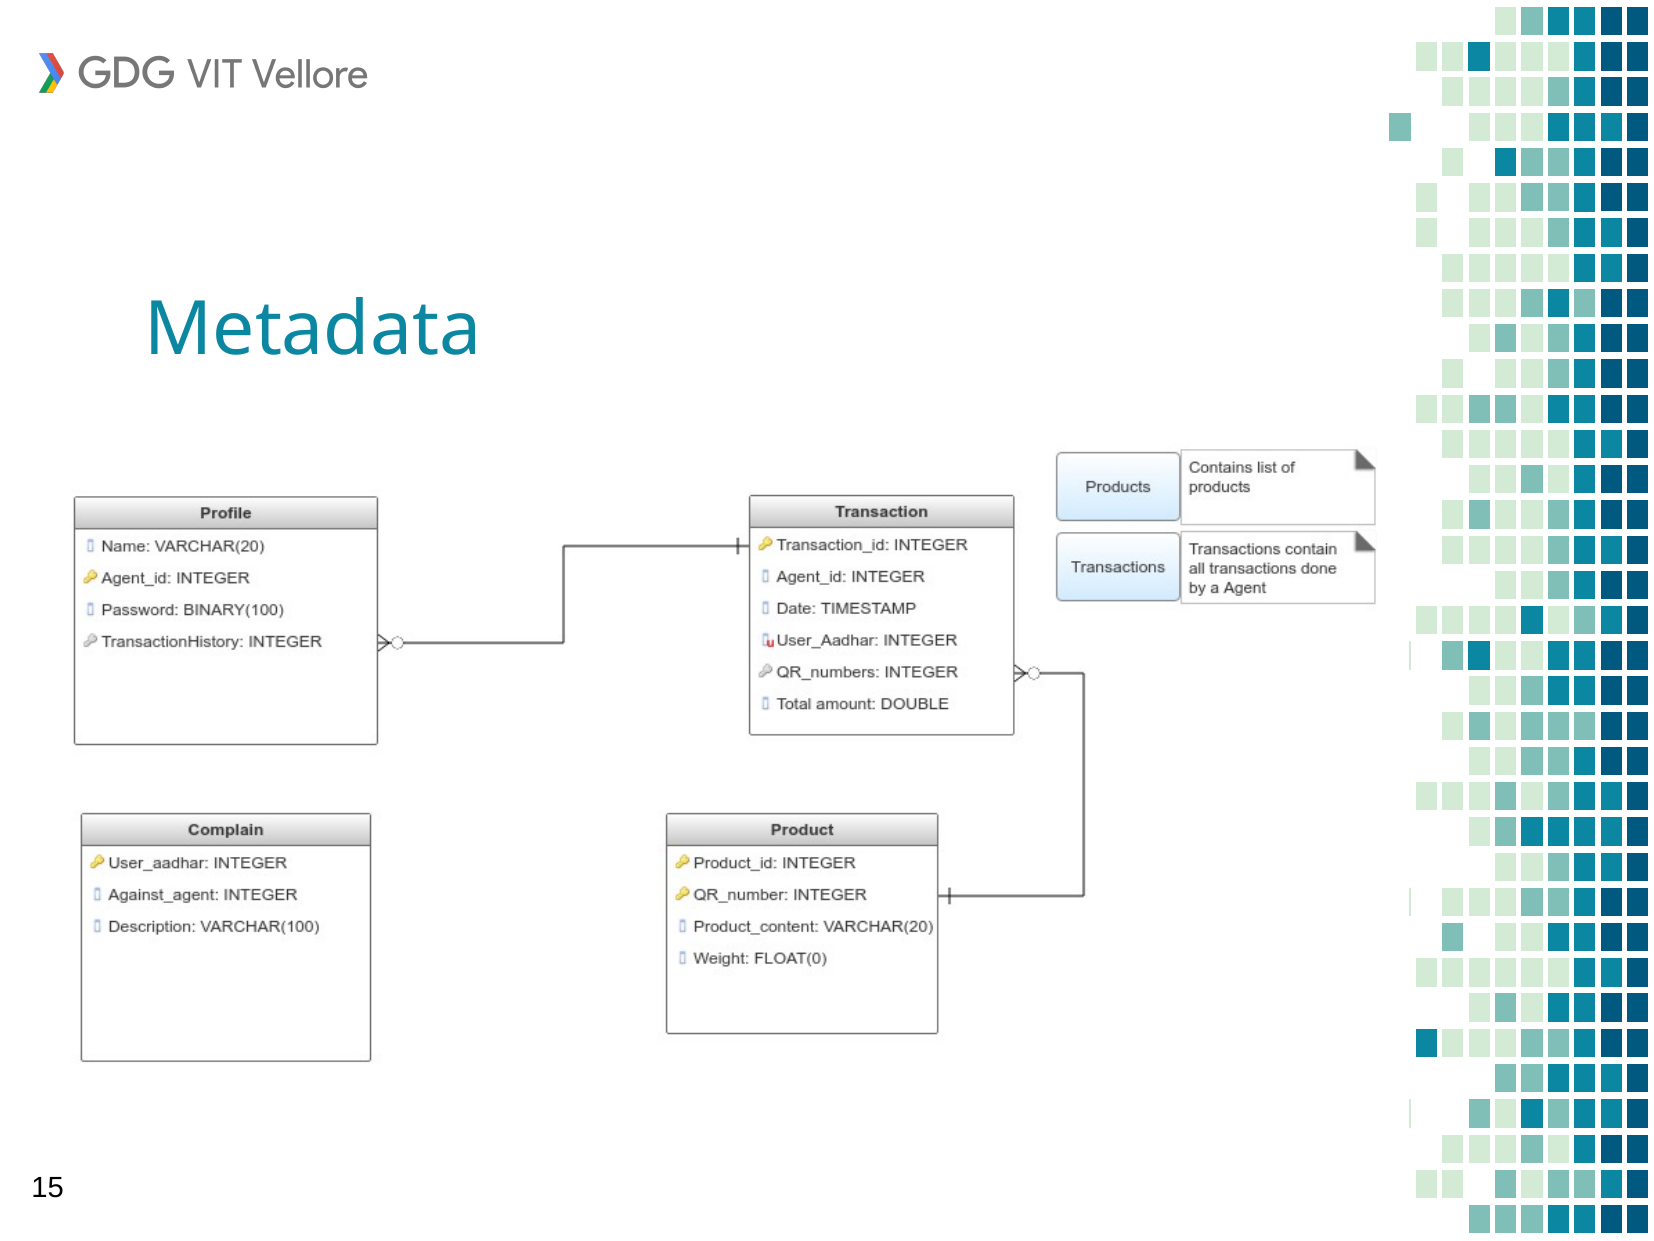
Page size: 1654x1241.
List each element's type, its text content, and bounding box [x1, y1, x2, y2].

title Metadata [129, 178, 1353, 385]
slide_number <number> [16, 1138, 116, 1233]
picture [0, 3, 408, 142]
picture [38, 401, 1409, 1134]
